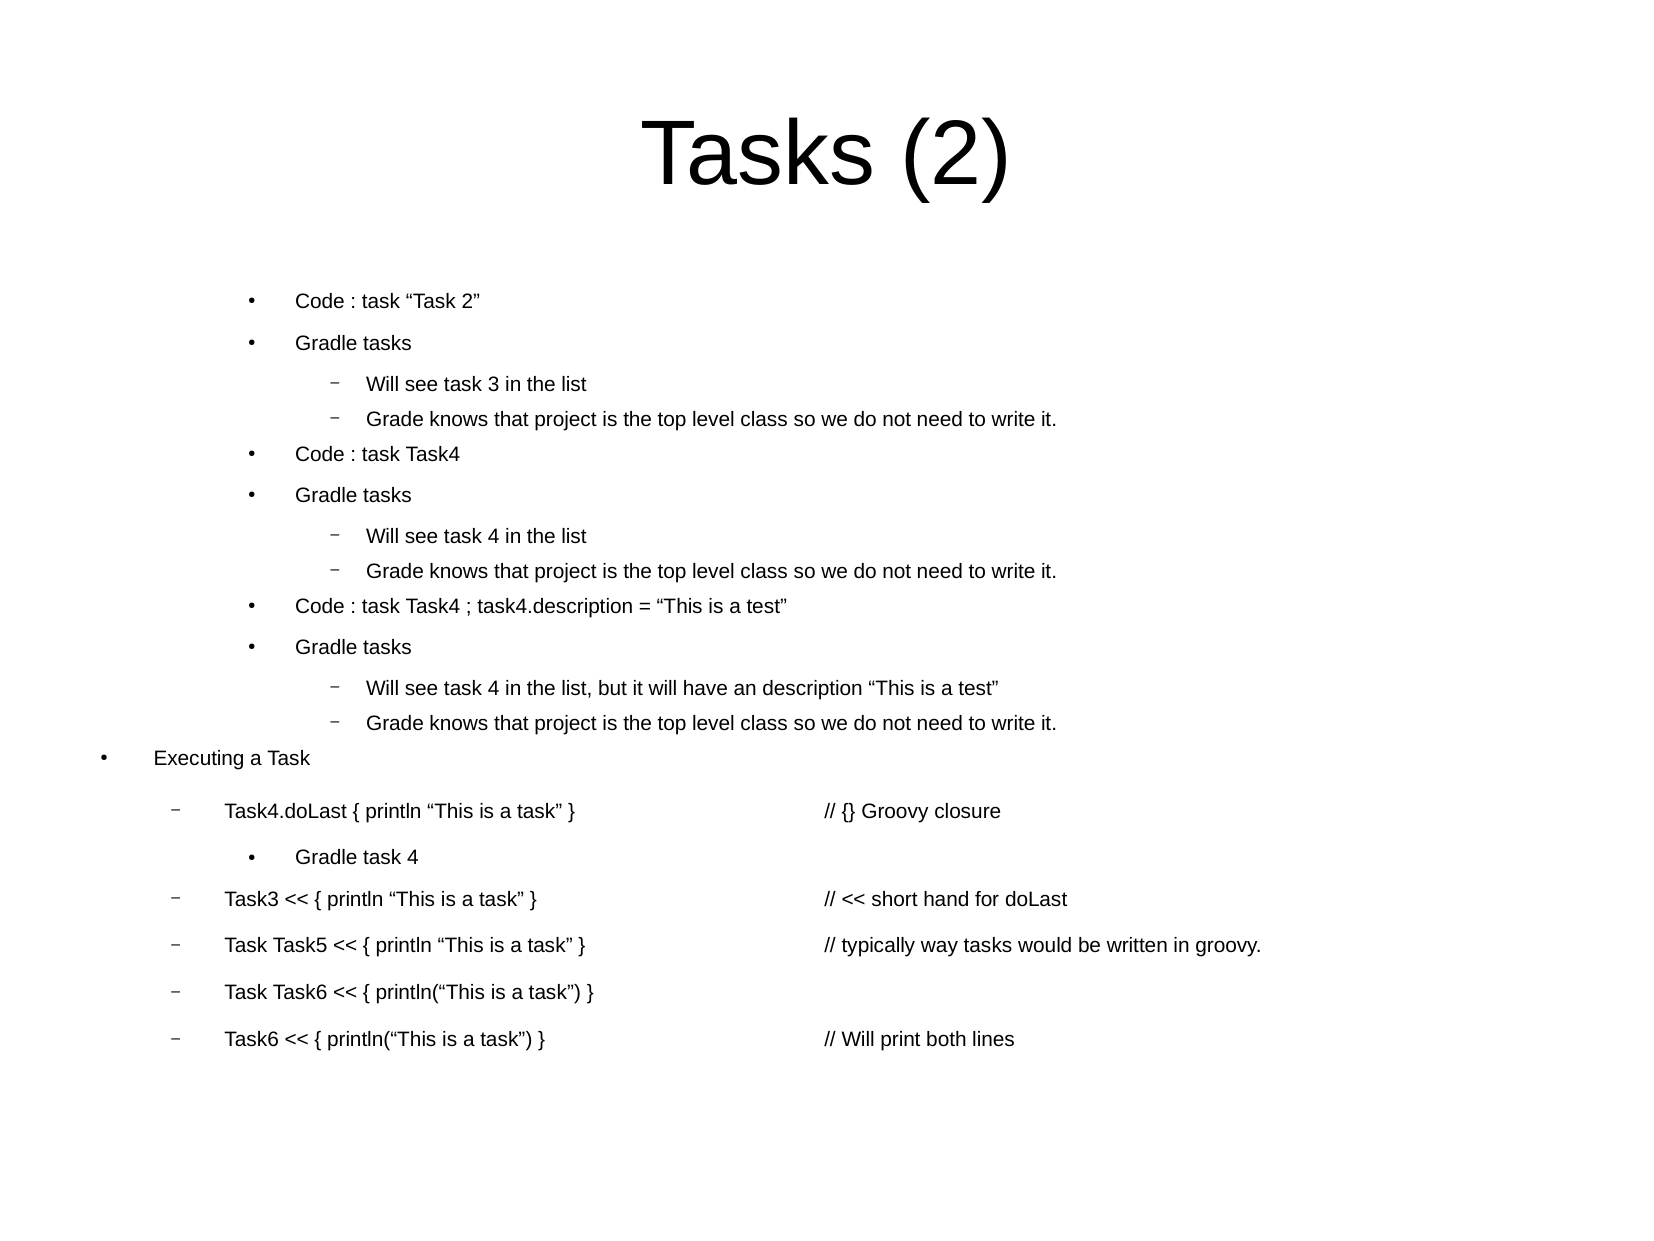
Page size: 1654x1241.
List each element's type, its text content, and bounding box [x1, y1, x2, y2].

title Tasks (2) [82, 49, 1571, 257]
list Code : task “Task 2” Gradle tasks Will see task 3 in the list Grade knows that project is the top level class so we do not need to write it. Code : task Task4 Gradle tasks Will see task 4 in the list Grade knows that project is the top level class so we do not need to write it. Code : task Task4 ; task4.description = “This is a test” Gradle tasks Will see task 4 in the list, but it will have an description “This is a test” Grade knows that project is the top level class so we do not need to write it. Executing a Task Task4.doLast { println “This is a task” } // {} Groovy closure Gradle task 4 Task3 << { println “This is a task” } // << short hand for doLast Task Task5 << { println “This is a task” } // typically way tasks would be written in groovy. Task Task6 << { println(“This is a task”) } Task6 << { println(“This is a task”) } // Will print both lines [82, 290, 1571, 1231]
